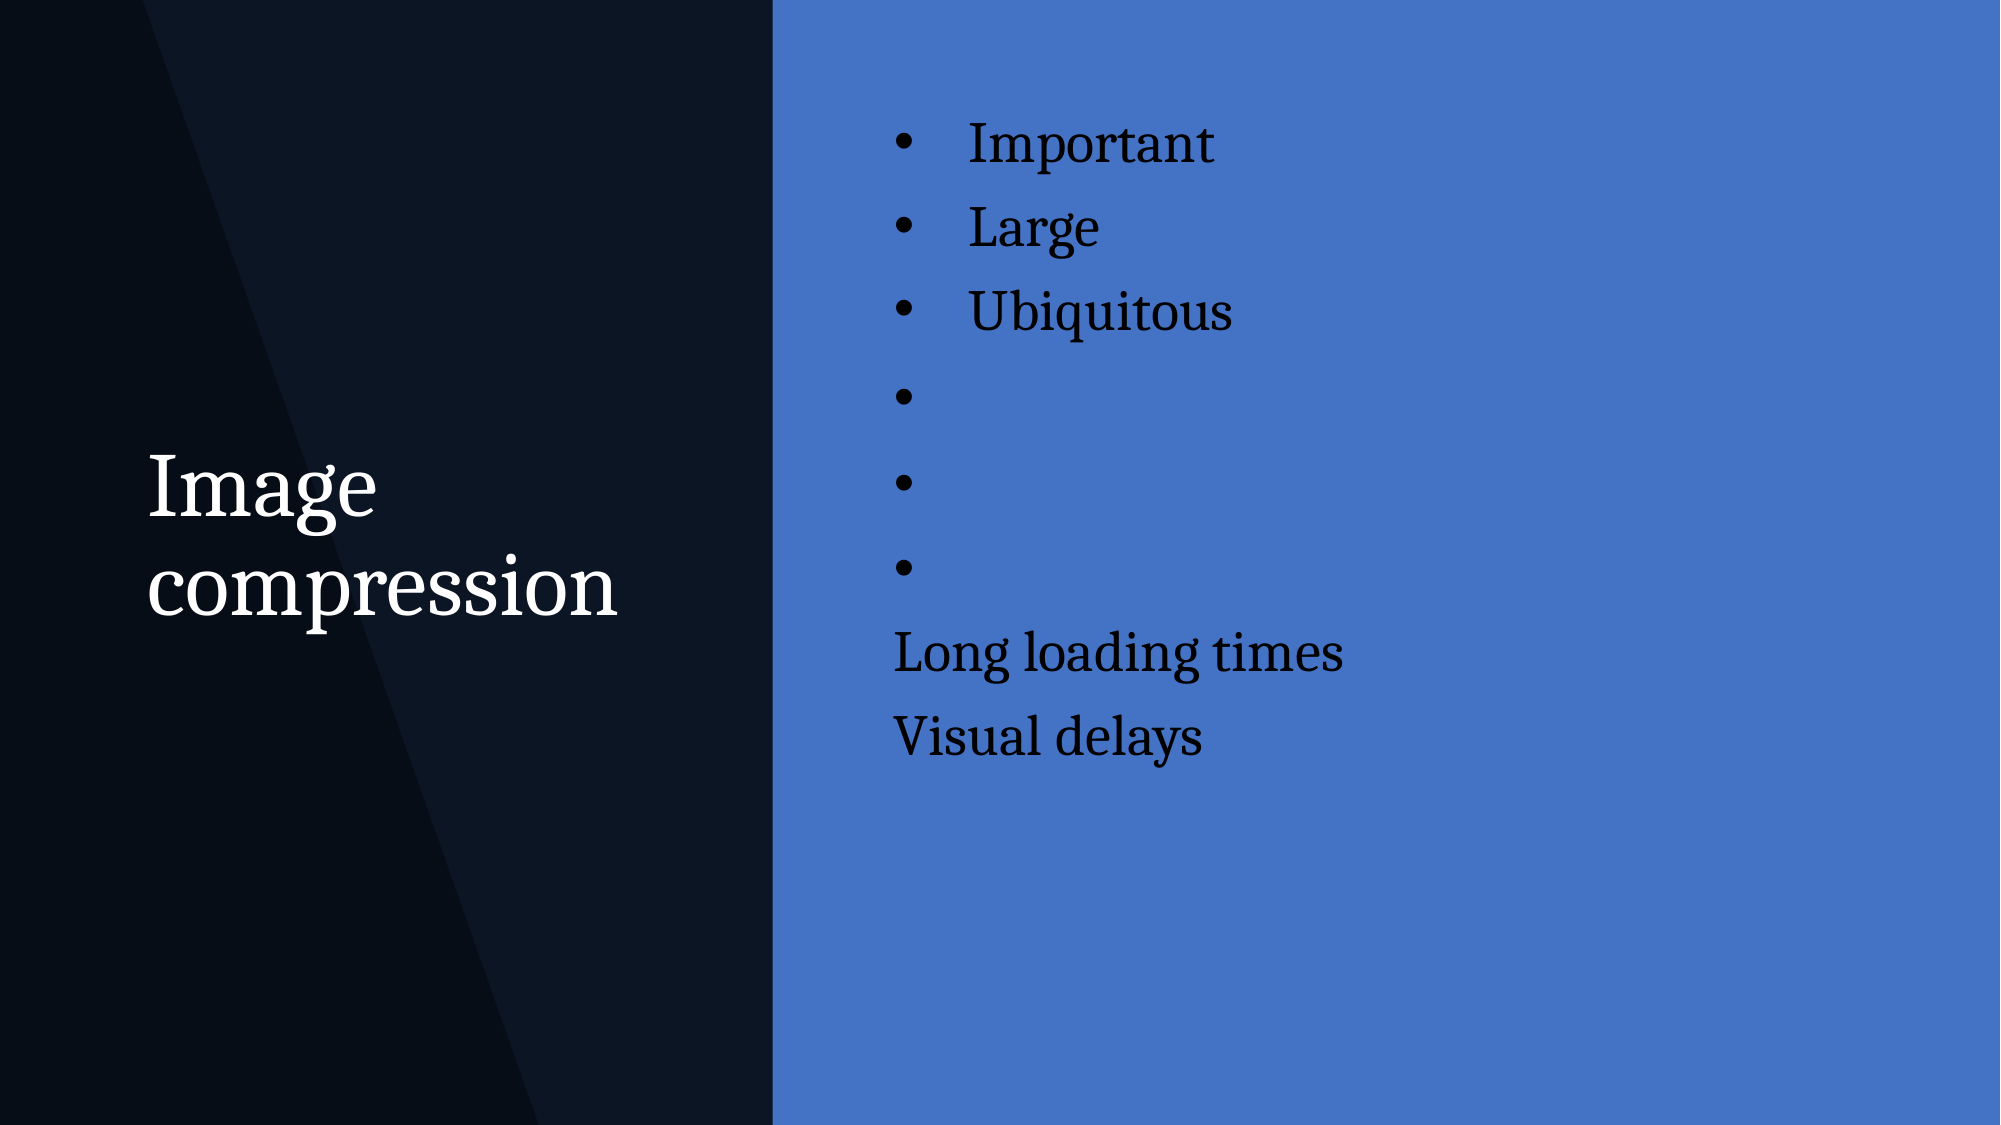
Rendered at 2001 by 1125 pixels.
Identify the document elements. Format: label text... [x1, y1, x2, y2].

list Important Large Ubiquitous Long loading times Visual delays [878, 104, 1868, 968]
text_box [0, 0, 2000, 1125]
title Image compression [131, 104, 671, 968]
